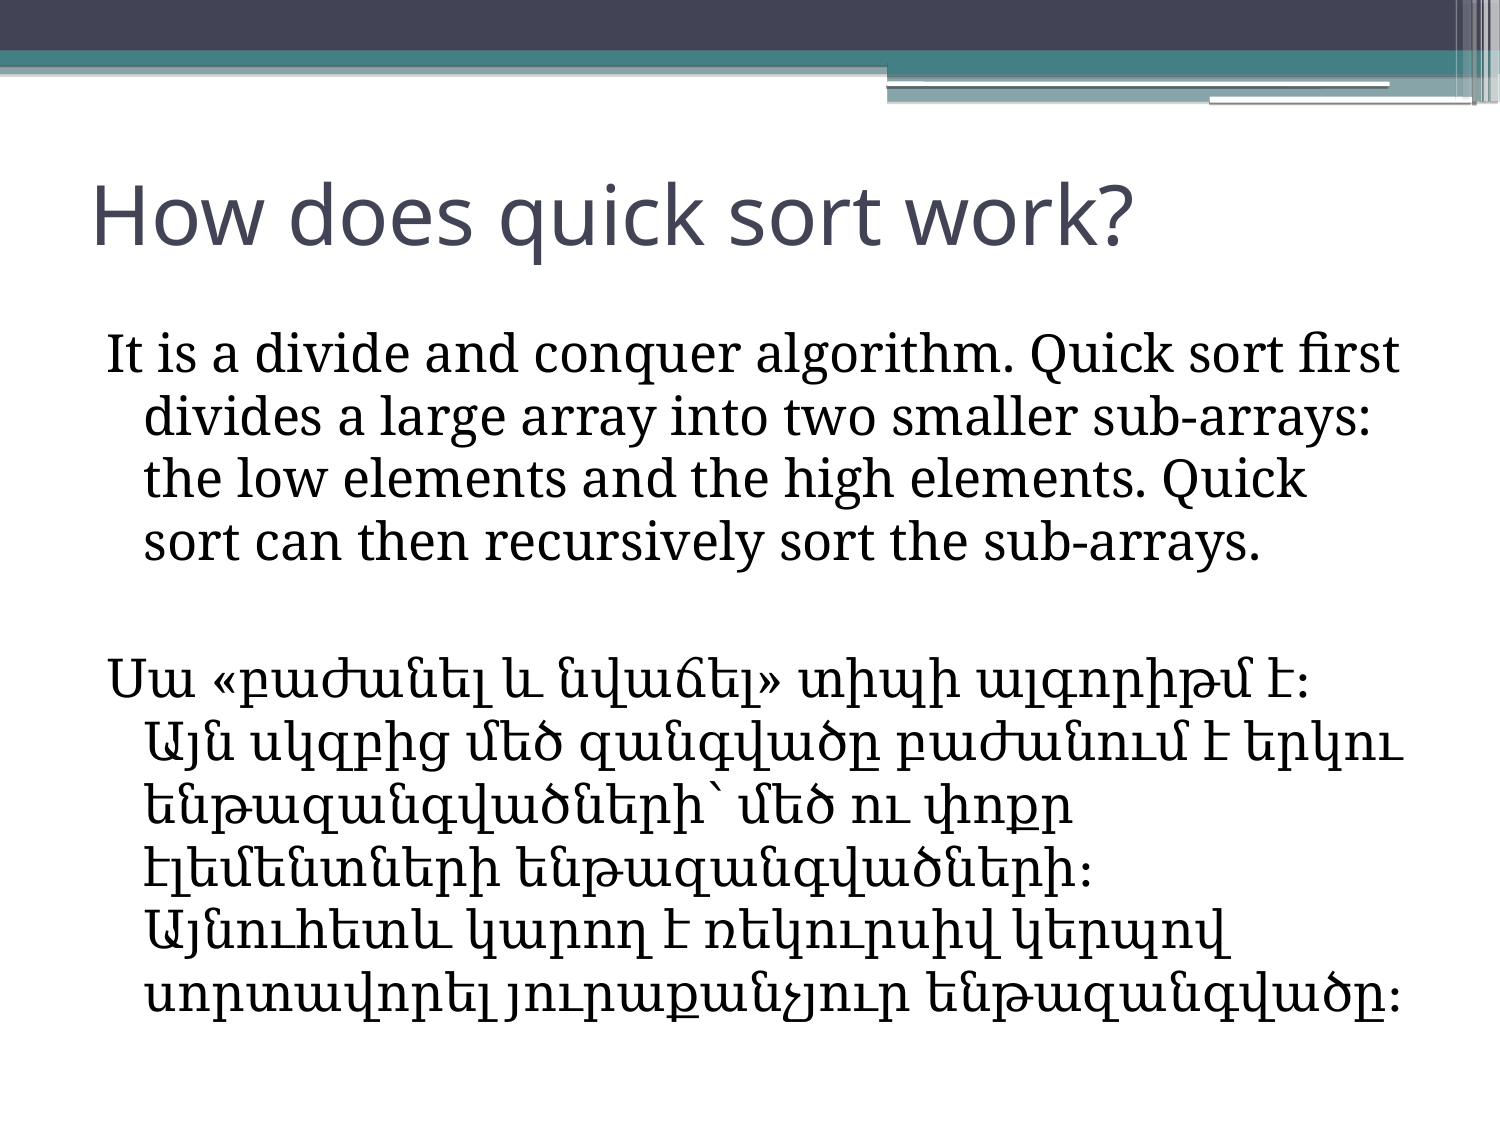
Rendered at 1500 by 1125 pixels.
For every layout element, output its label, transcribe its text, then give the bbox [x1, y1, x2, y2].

title How does quick sort work? [75, 125, 1425, 300]
list It is a divide and conquer algorithm. Quick sort first divides a large array into two smaller sub-arrays: the low elements and the high elements. Quick sort can then recursively sort the sub-arrays. Սա «բաժանել և նվաճել» տիպի ալգորիթմ է։ Այն սկզբից մեծ զանգվածը բաժանում է երկու ենթազանգվածների՝ մեծ ու փոքր էլեմենտների ենթազանգվածների։ Այնուհետև կարող է ռեկուրսիվ կերպով սորտավորել յուրաքանչյուր ենթազանգվածը։ [75, 312, 1425, 1125]
